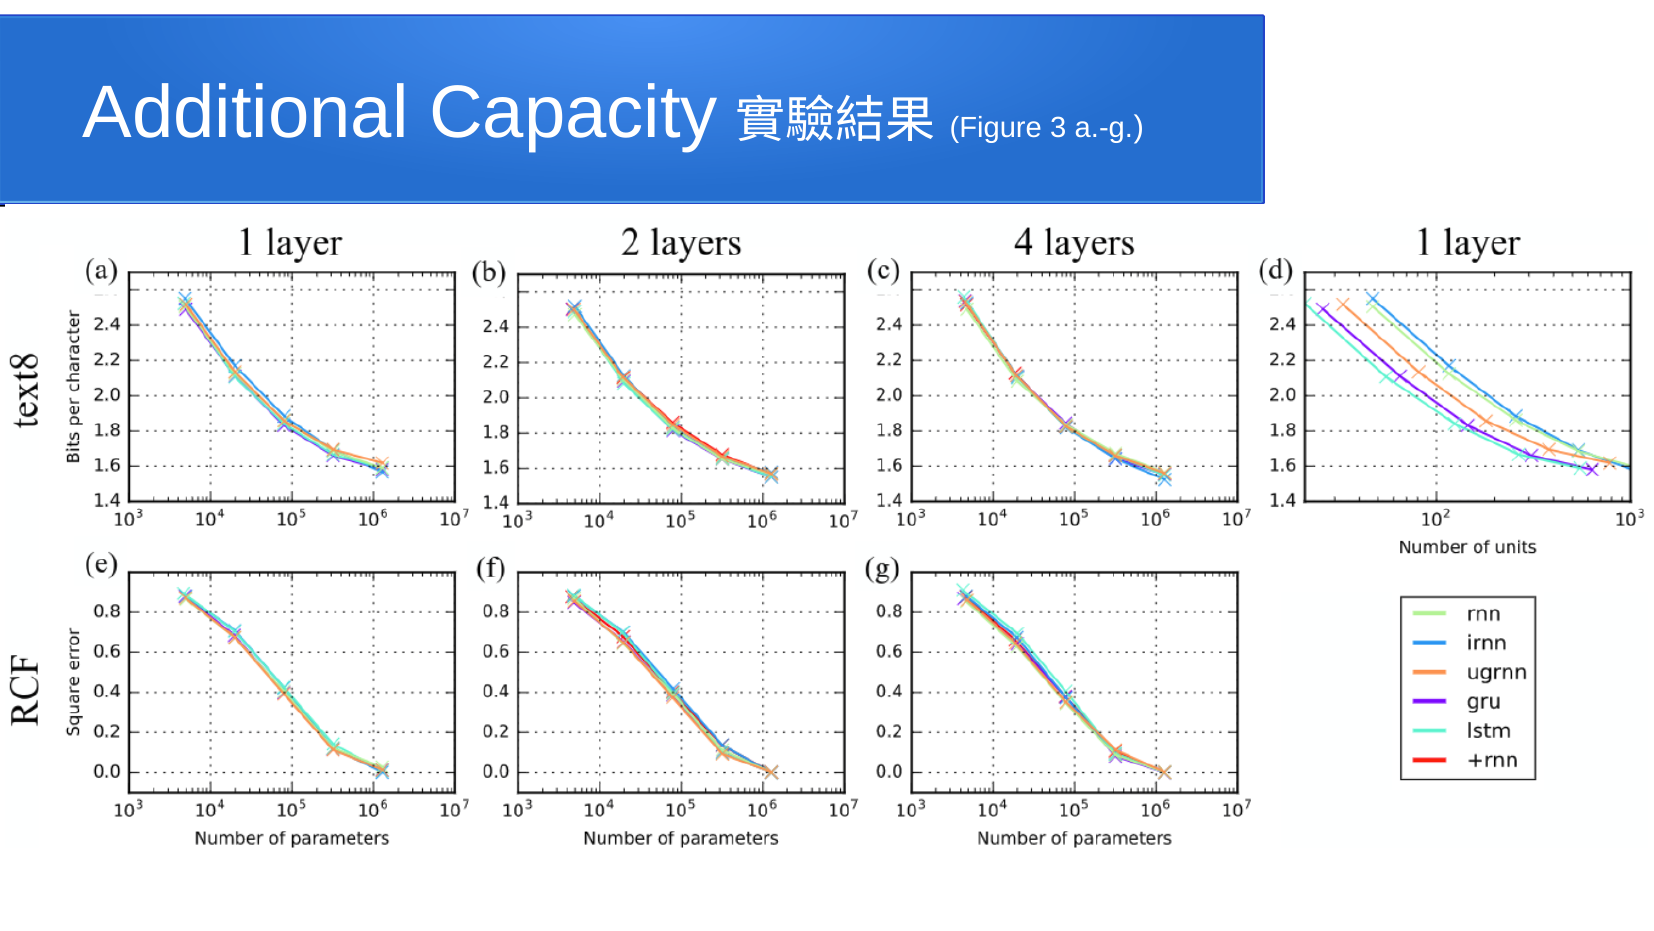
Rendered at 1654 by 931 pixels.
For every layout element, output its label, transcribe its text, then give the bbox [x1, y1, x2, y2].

title Additional Capacity實驗結果(Figure 3 a.-g.) [82, 35, 1235, 189]
picture [5, 204, 1654, 848]
